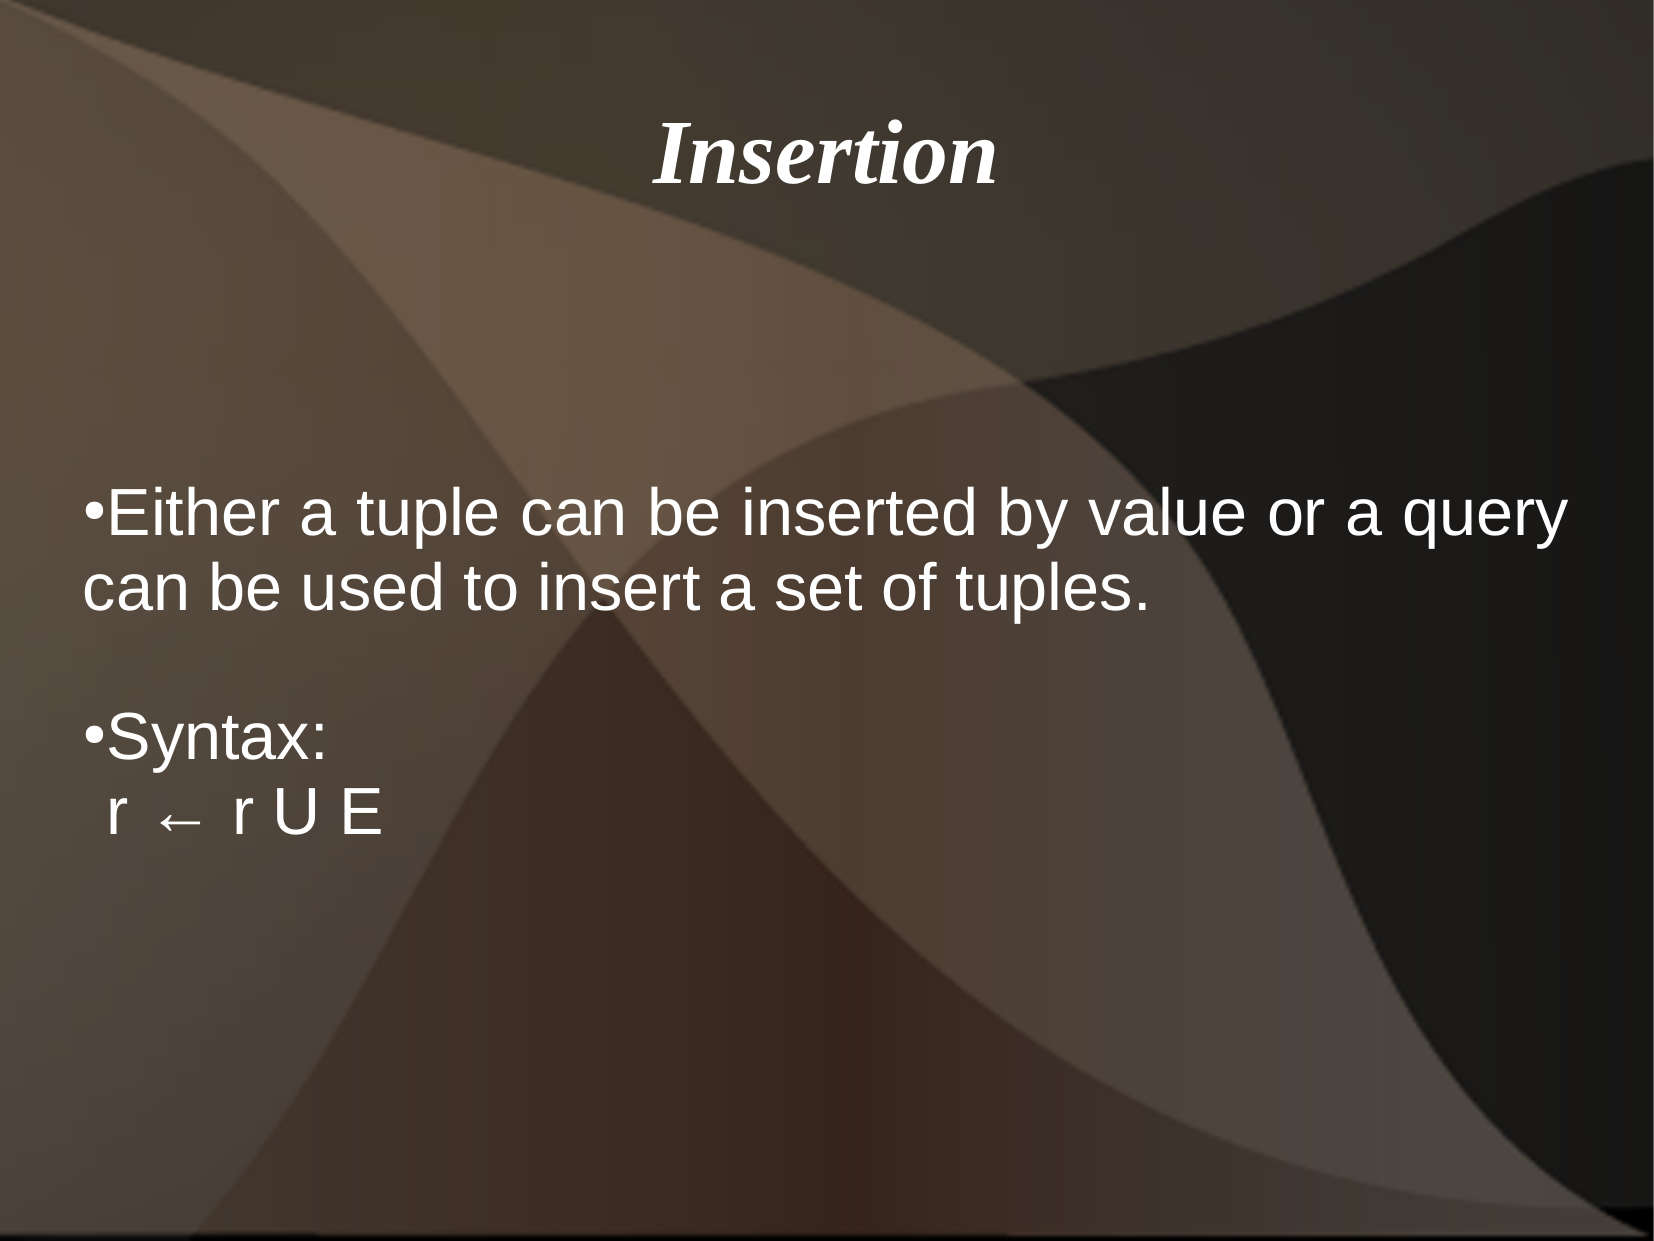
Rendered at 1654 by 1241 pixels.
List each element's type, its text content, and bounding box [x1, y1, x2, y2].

picture [0, 0, 1654, 1241]
subtitle Either a tuple can be inserted by value or a query can be used to insert a set of tuples. Syntax: r ← r U E [82, 297, 1571, 1102]
title Insertion [82, 56, 1571, 250]
